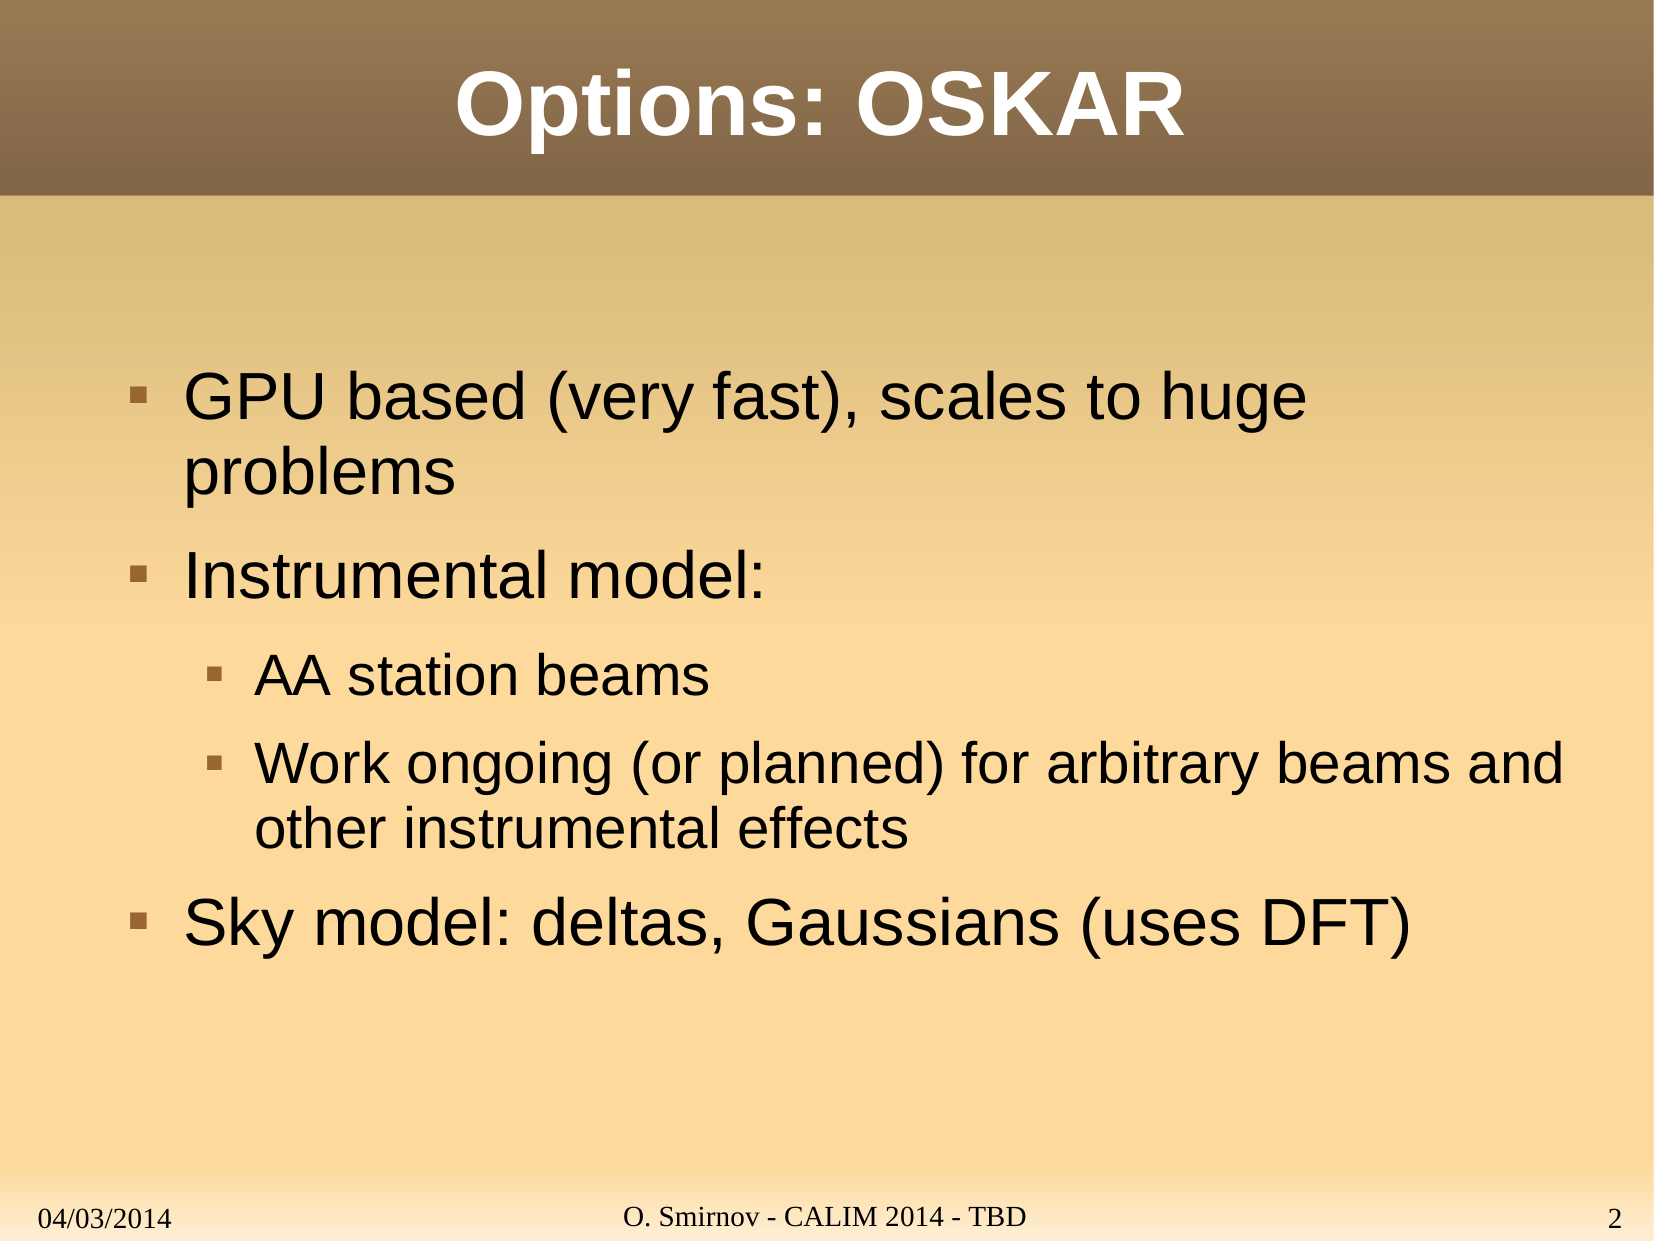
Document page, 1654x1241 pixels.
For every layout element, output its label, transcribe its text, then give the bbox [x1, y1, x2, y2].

list GPU based (very fast), scales to huge problems Instrumental model: AA station beams Work ongoing (or planned) for arbitrary beams and other instrumental effects Sky model: deltas, Gaussians (uses DFT) [112, 255, 1601, 1169]
title Options: OSKAR [76, 0, 1565, 208]
picture [0, 0, 1654, 1241]
